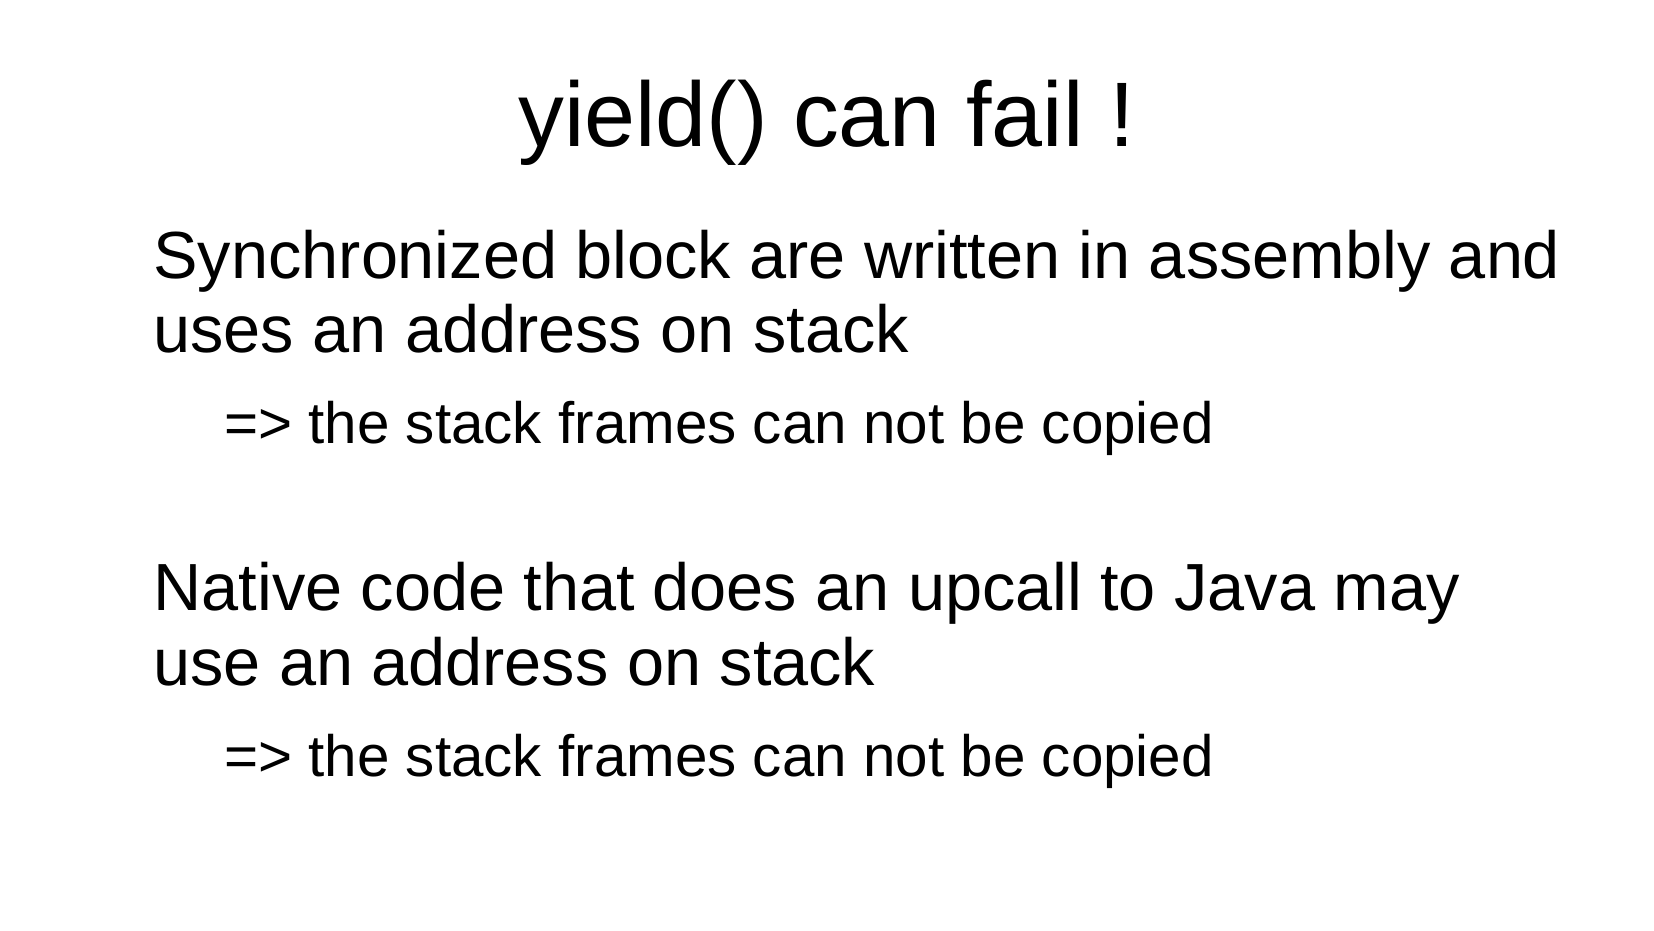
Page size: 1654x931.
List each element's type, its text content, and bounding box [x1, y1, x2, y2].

title yield() can fail ! [82, 37, 1571, 193]
list Synchronized block are written in assembly and uses an address on stack => the stack frames can not be copied Native code that does an upcall to Java may use an address on stack => the stack frames can not be copied [82, 217, 1571, 871]
